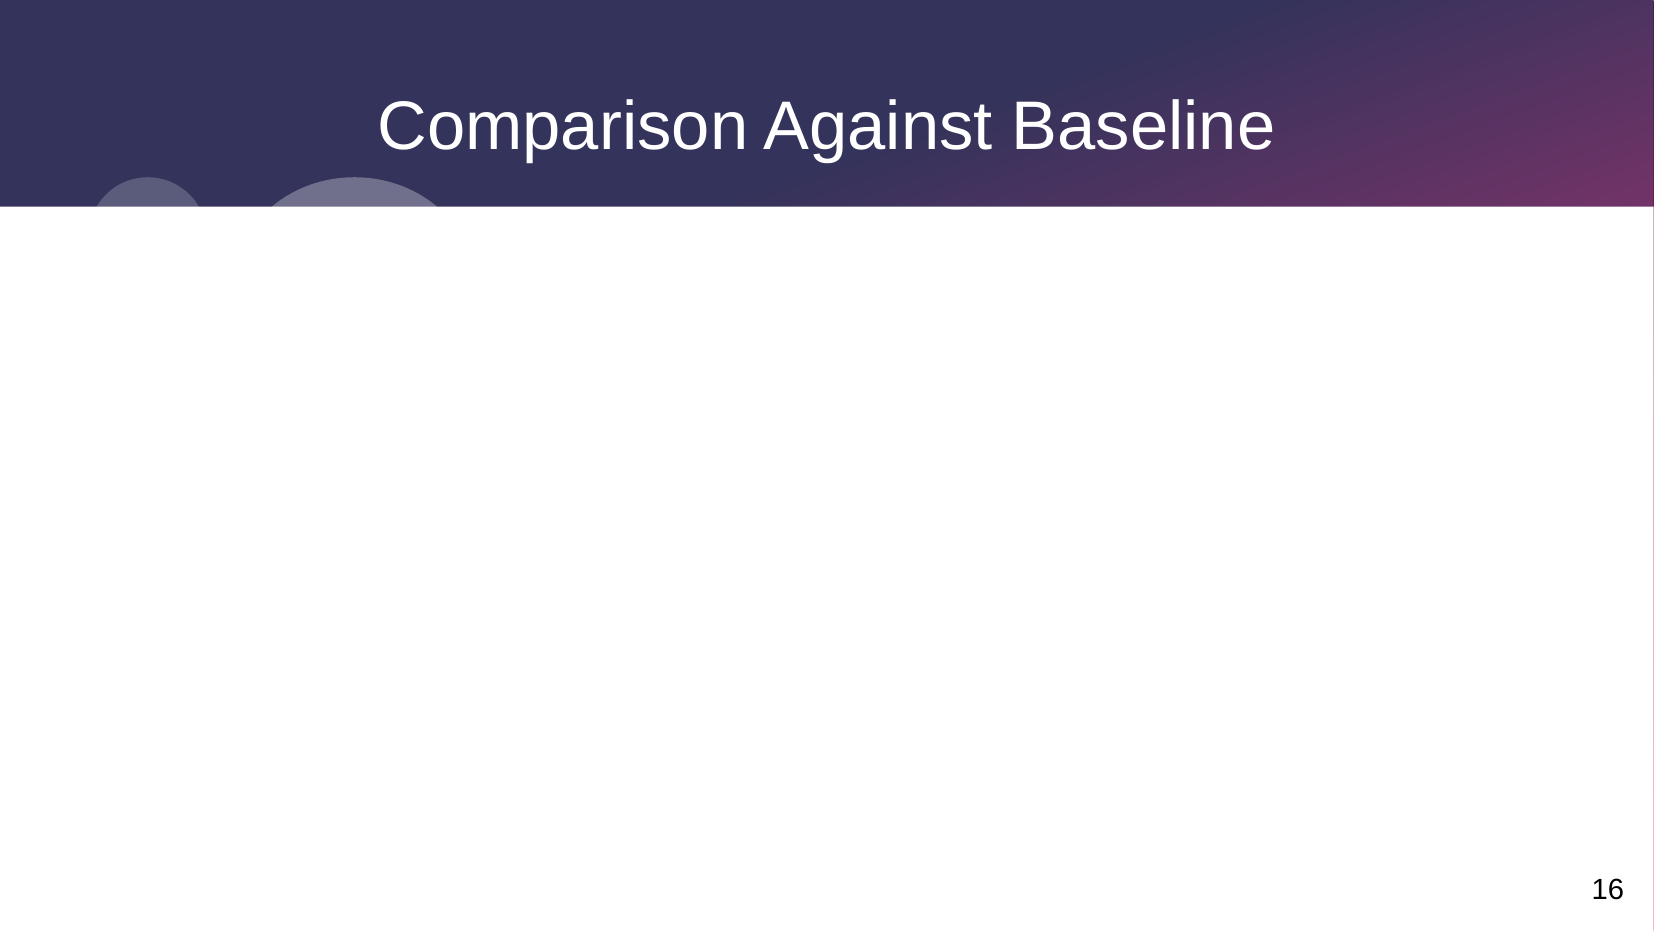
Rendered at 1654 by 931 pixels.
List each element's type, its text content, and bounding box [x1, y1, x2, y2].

title Comparison Against Baseline [88, 44, 1565, 207]
